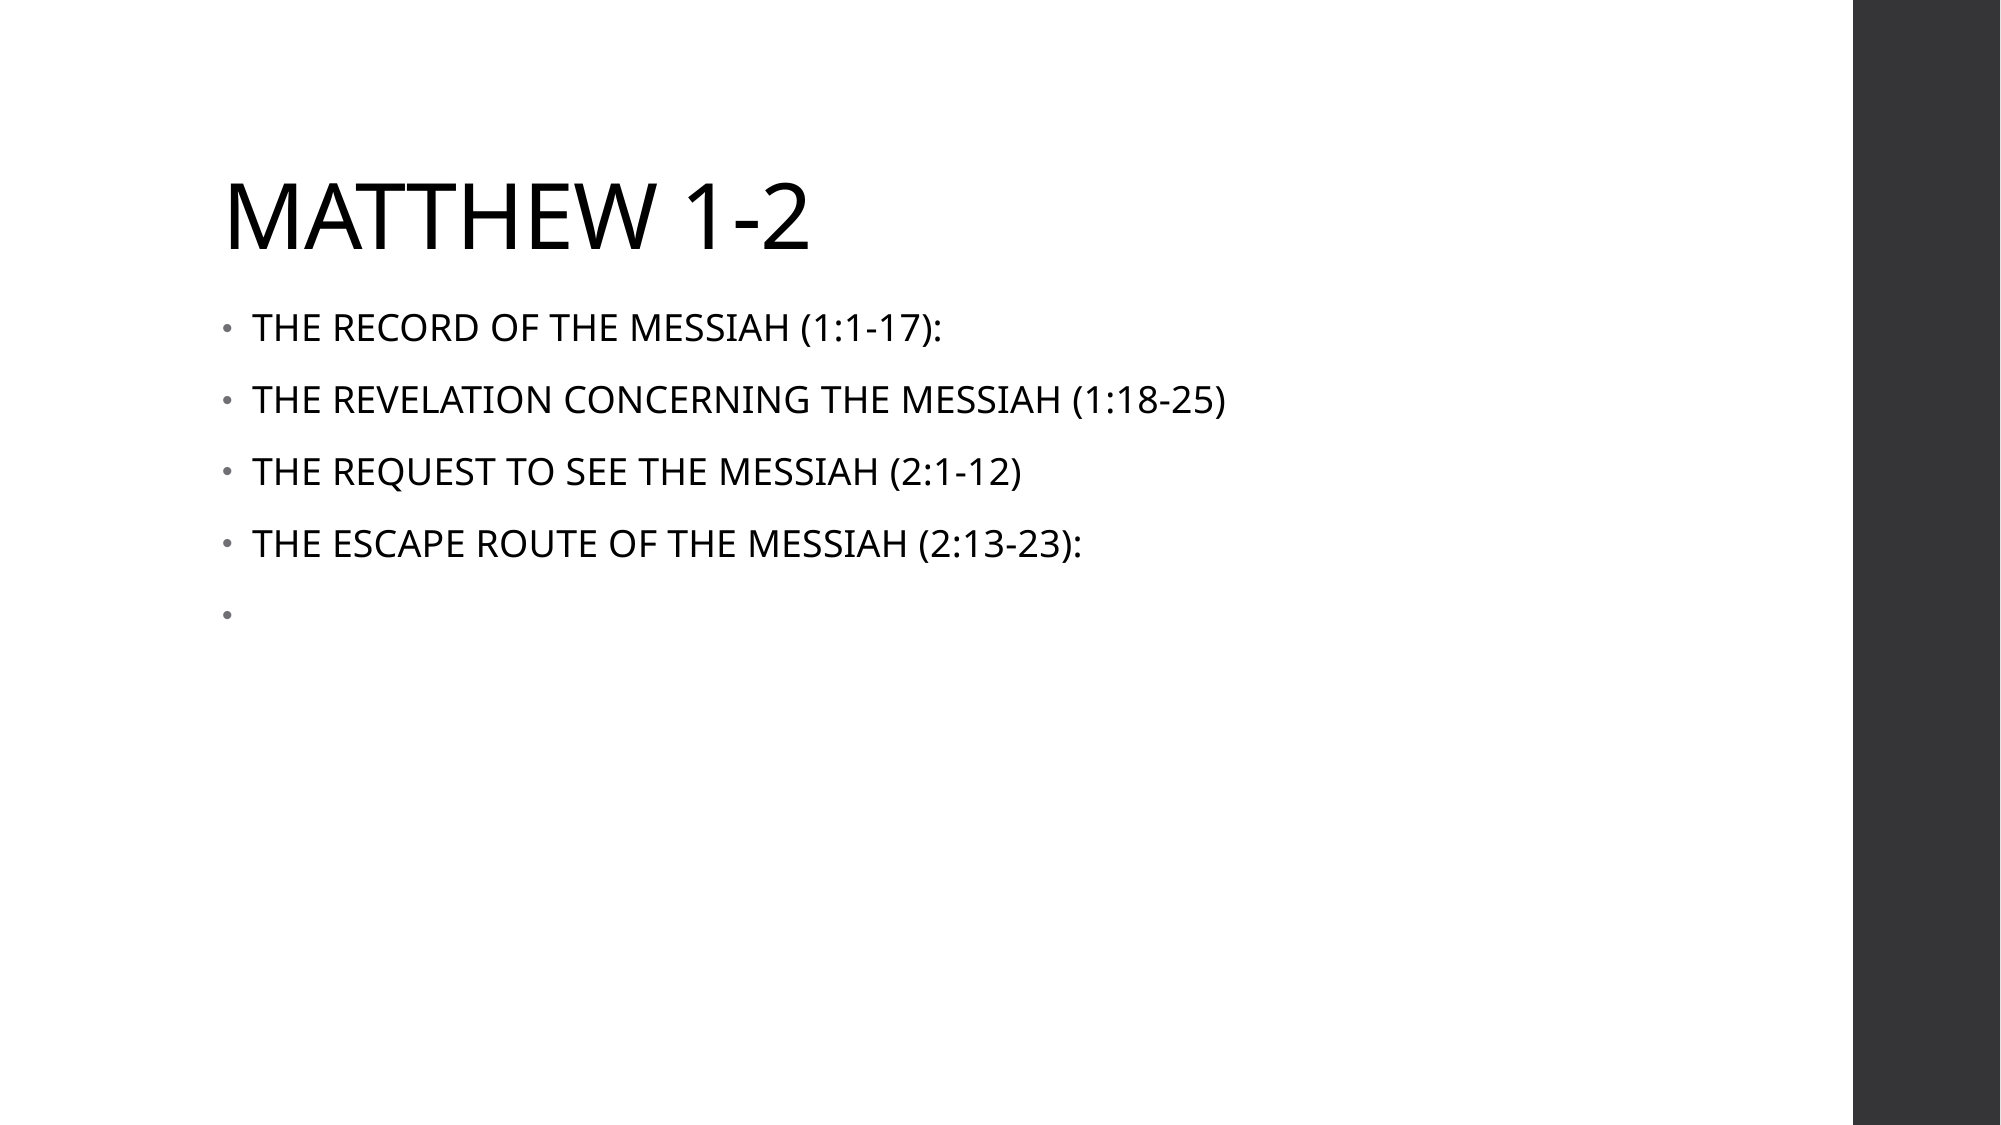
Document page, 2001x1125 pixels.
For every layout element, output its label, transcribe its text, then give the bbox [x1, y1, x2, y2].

title MATTHEW 1-2 [206, 60, 1797, 278]
list THE RECORD OF THE MESSIAH (1:1-17): THE REVELATION CONCERNING THE MESSIAH (1:18-25) THE REQUEST TO SEE THE MESSIAH (2:1-12) THE ESCAPE ROUTE OF THE MESSIAH (2:13-23): [206, 299, 1617, 1014]
